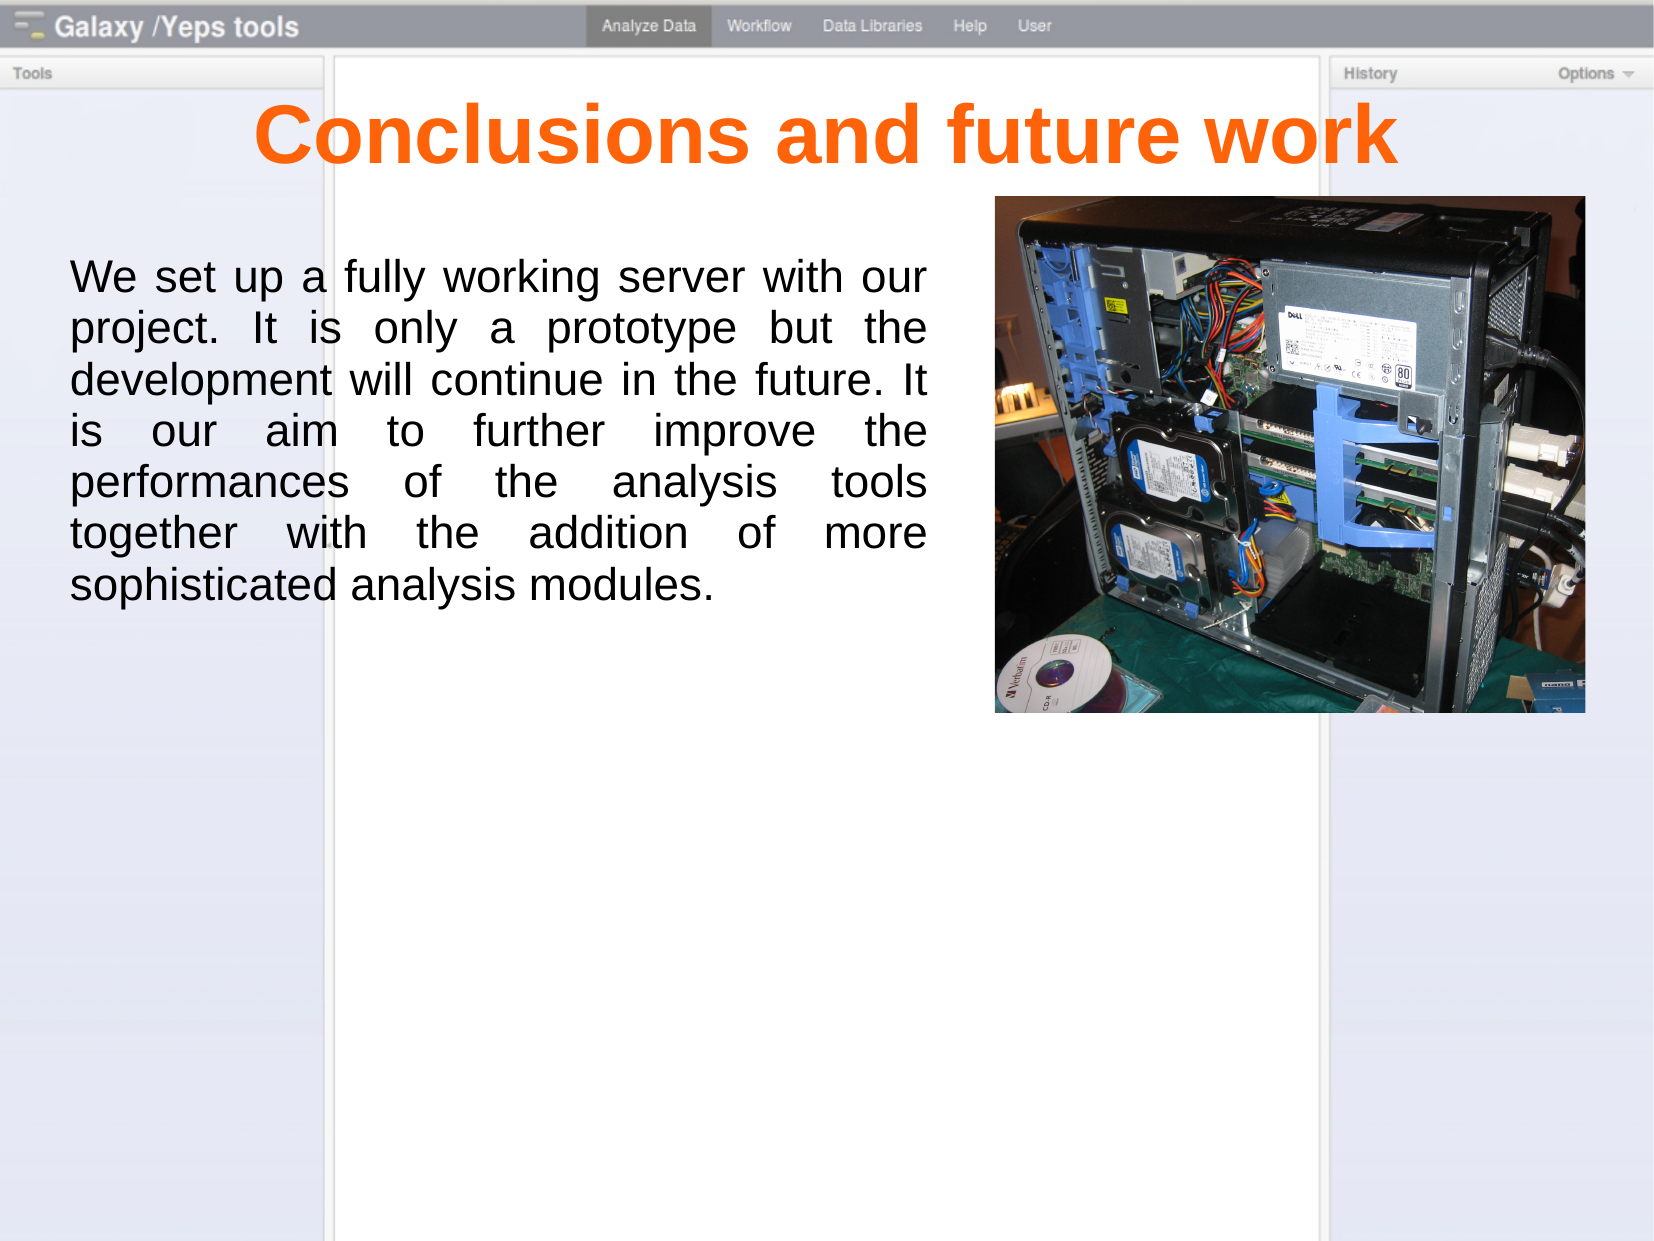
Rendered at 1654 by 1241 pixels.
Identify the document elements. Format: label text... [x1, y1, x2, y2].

picture [0, 0, 1654, 75]
text_box We set up a fully working server with our project. It is only a prototype but the development will continue in the future. It is our aim to further improve the performances of the analysis tools together with the addition of more sophisticated analysis modules. [55, 243, 944, 658]
title Conclusions and future work [0, 75, 1654, 194]
picture [0, 194, 1654, 1241]
